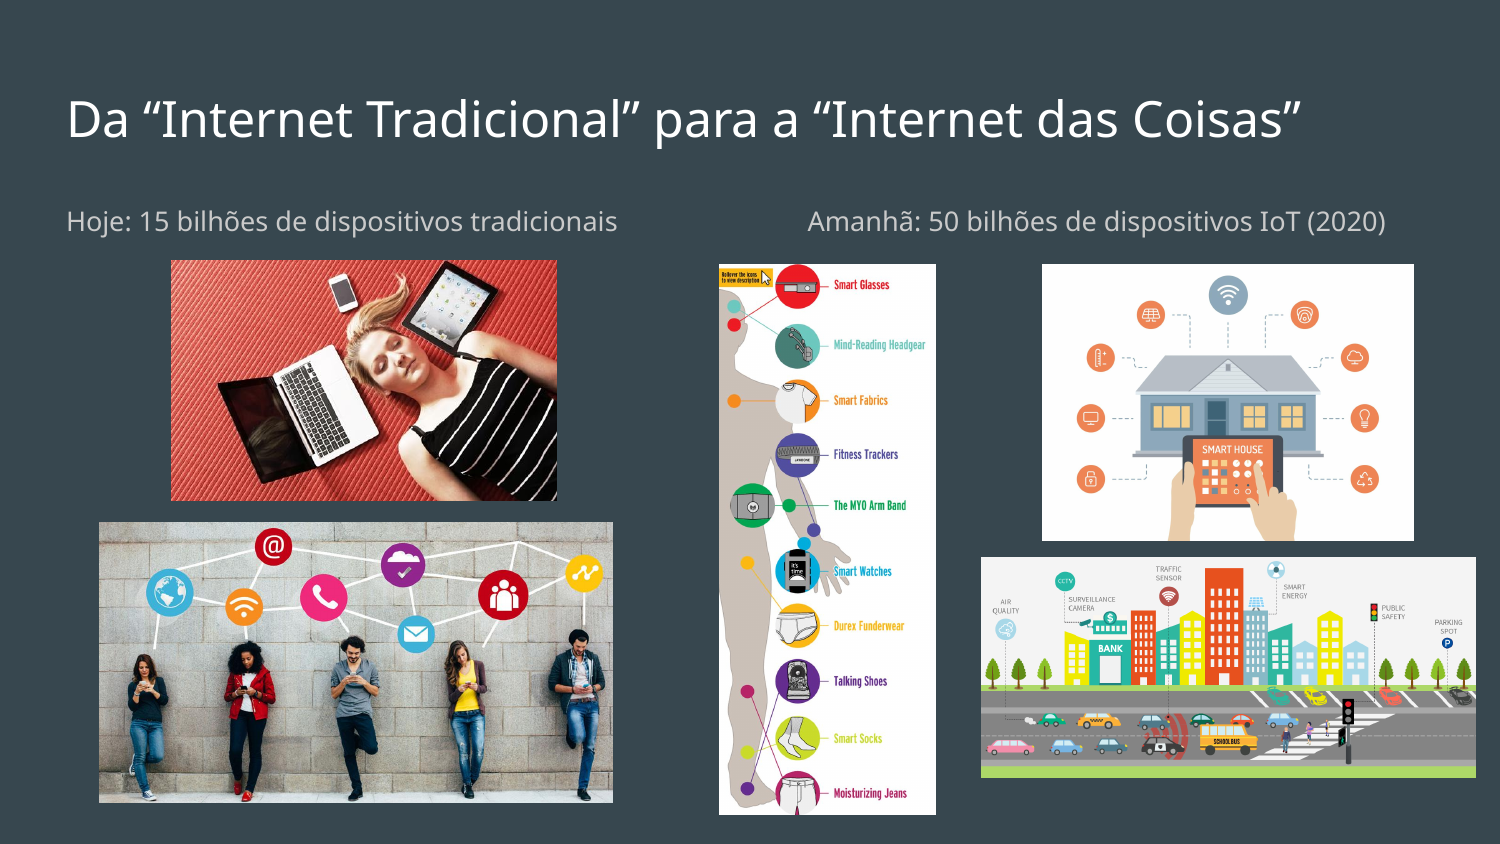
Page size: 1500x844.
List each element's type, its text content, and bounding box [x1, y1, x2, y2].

title Da “Internet Tradicional” para a “Internet das Coisas” [51, 72, 1449, 167]
picture [719, 264, 936, 815]
picture [1042, 264, 1414, 541]
picture [99, 522, 613, 803]
list Hoje: 15 bilhões de dispositivos tradicionais [51, 189, 708, 750]
picture [171, 260, 557, 501]
list Amanhã: 50 bilhões de dispositivos IoT (2020) [792, 189, 1449, 750]
picture [981, 557, 1476, 778]
